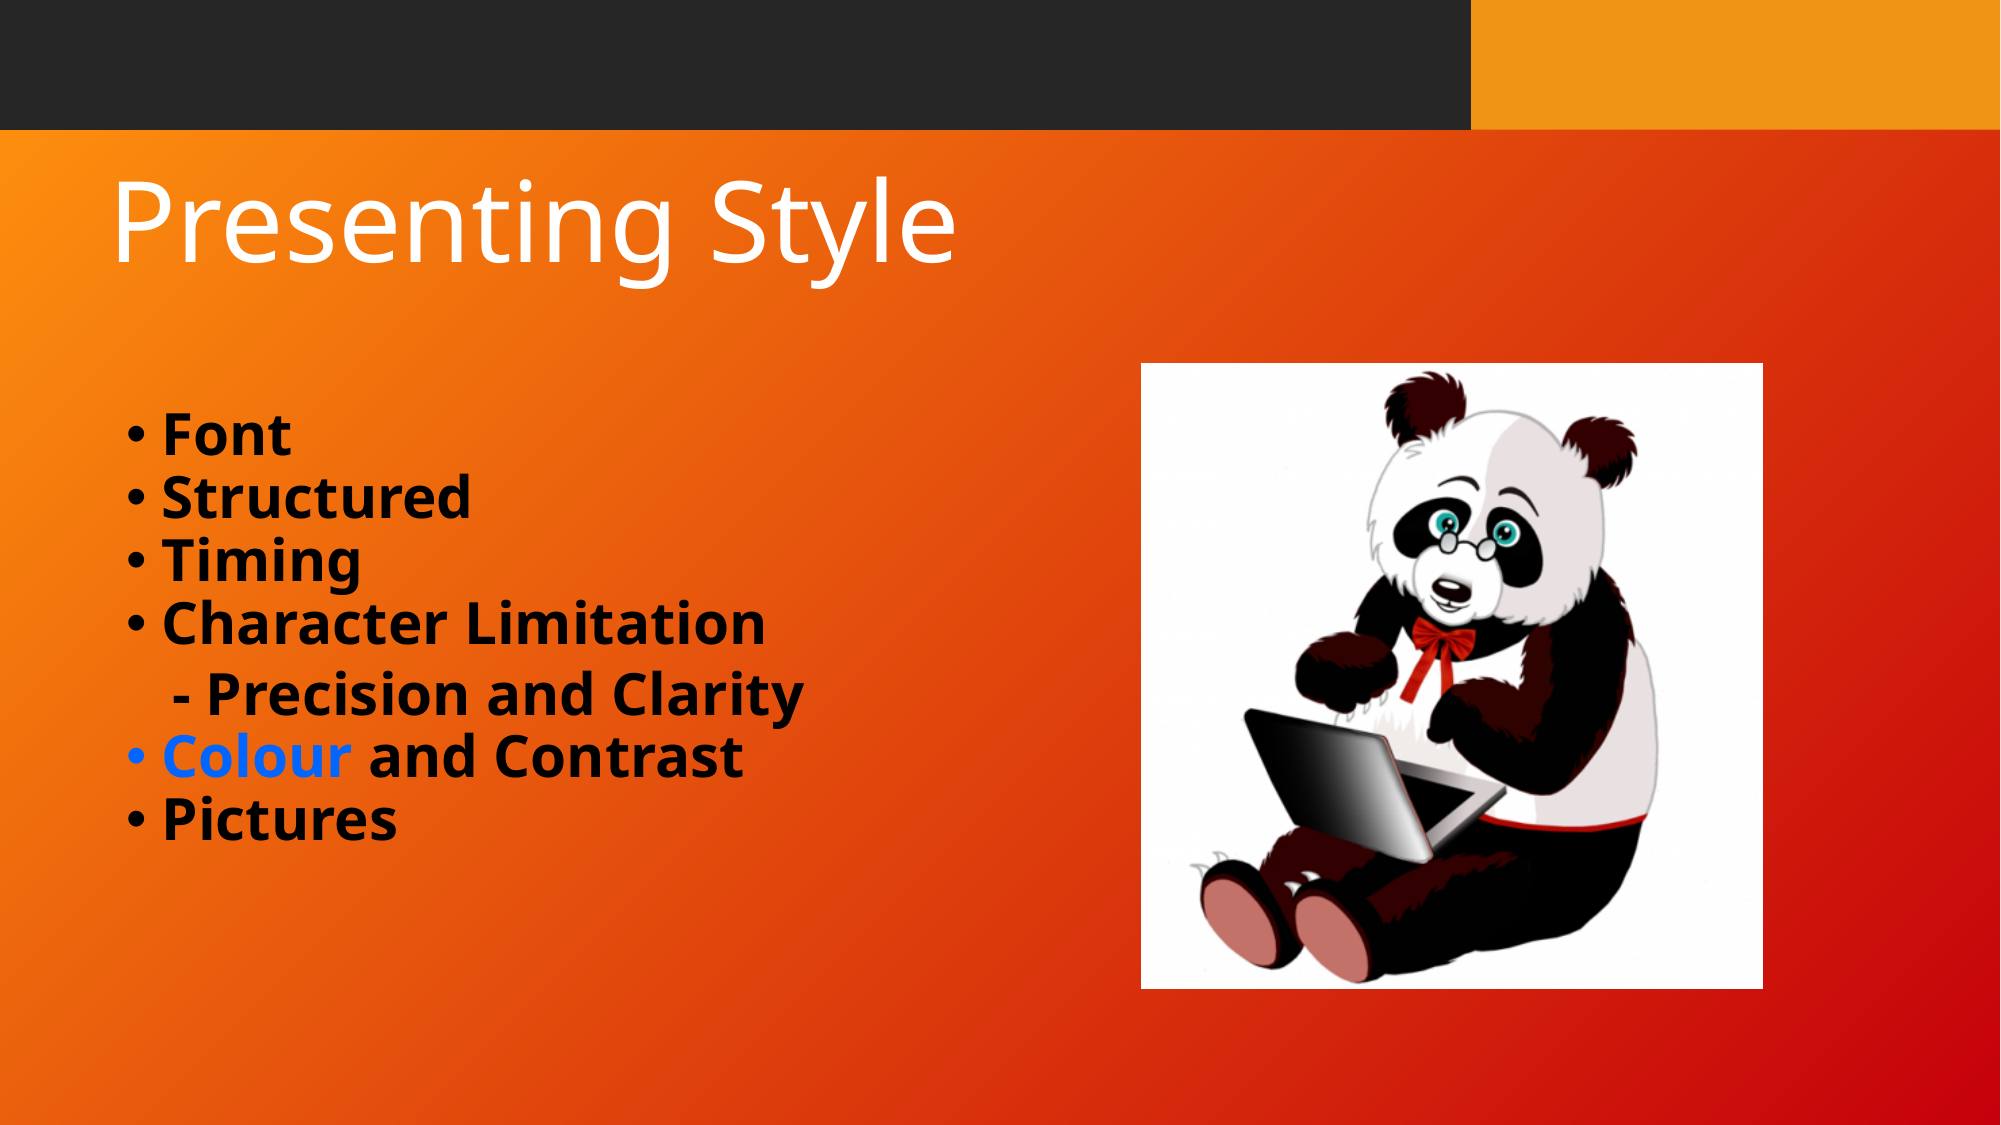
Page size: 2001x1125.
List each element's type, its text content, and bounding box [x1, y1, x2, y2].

text_box Font Structured Timing Character Limitation - Precision and Clarity Colour and Contrast Pictures [111, 397, 1141, 989]
text_box Presenting Style [69, 142, 1000, 293]
picture [1141, 363, 1763, 989]
